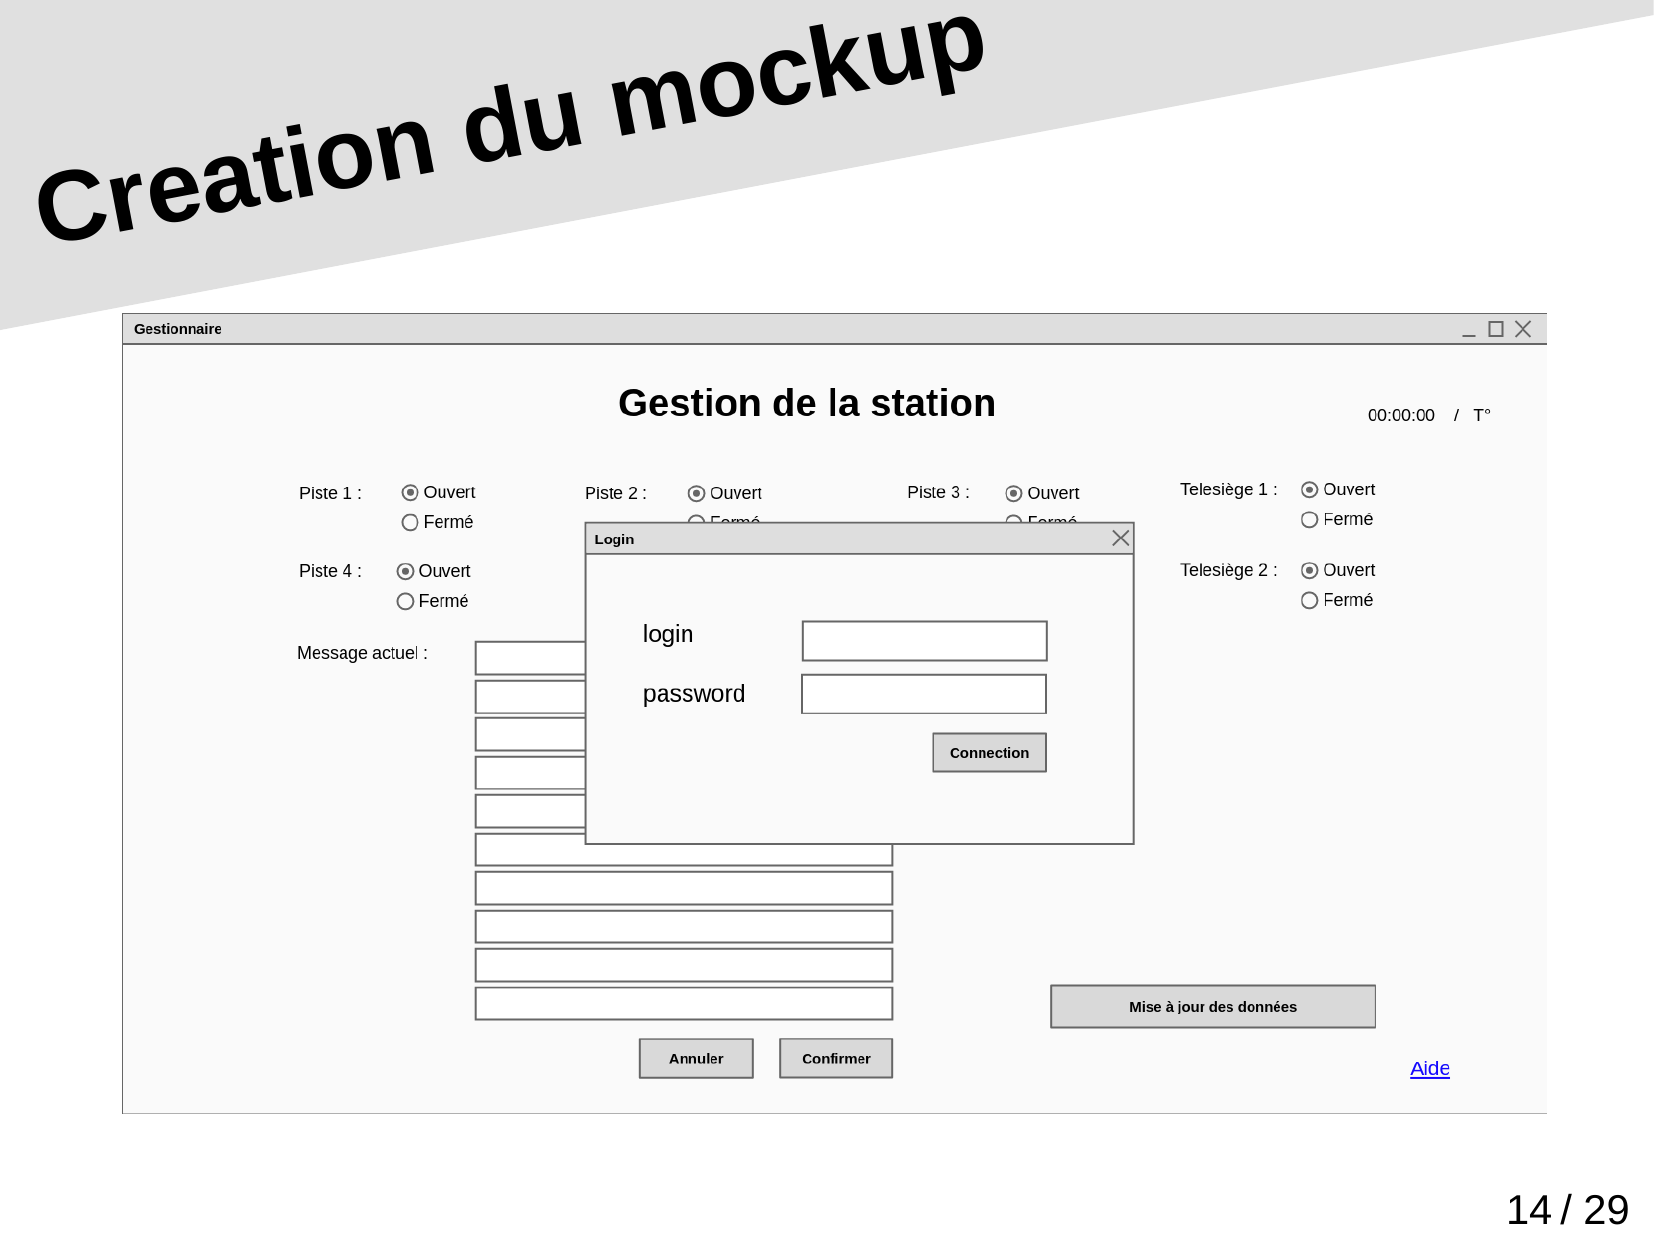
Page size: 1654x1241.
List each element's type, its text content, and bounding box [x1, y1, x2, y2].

picture [122, 313, 1547, 1114]
title Creation du mockup [16, 0, 1518, 315]
